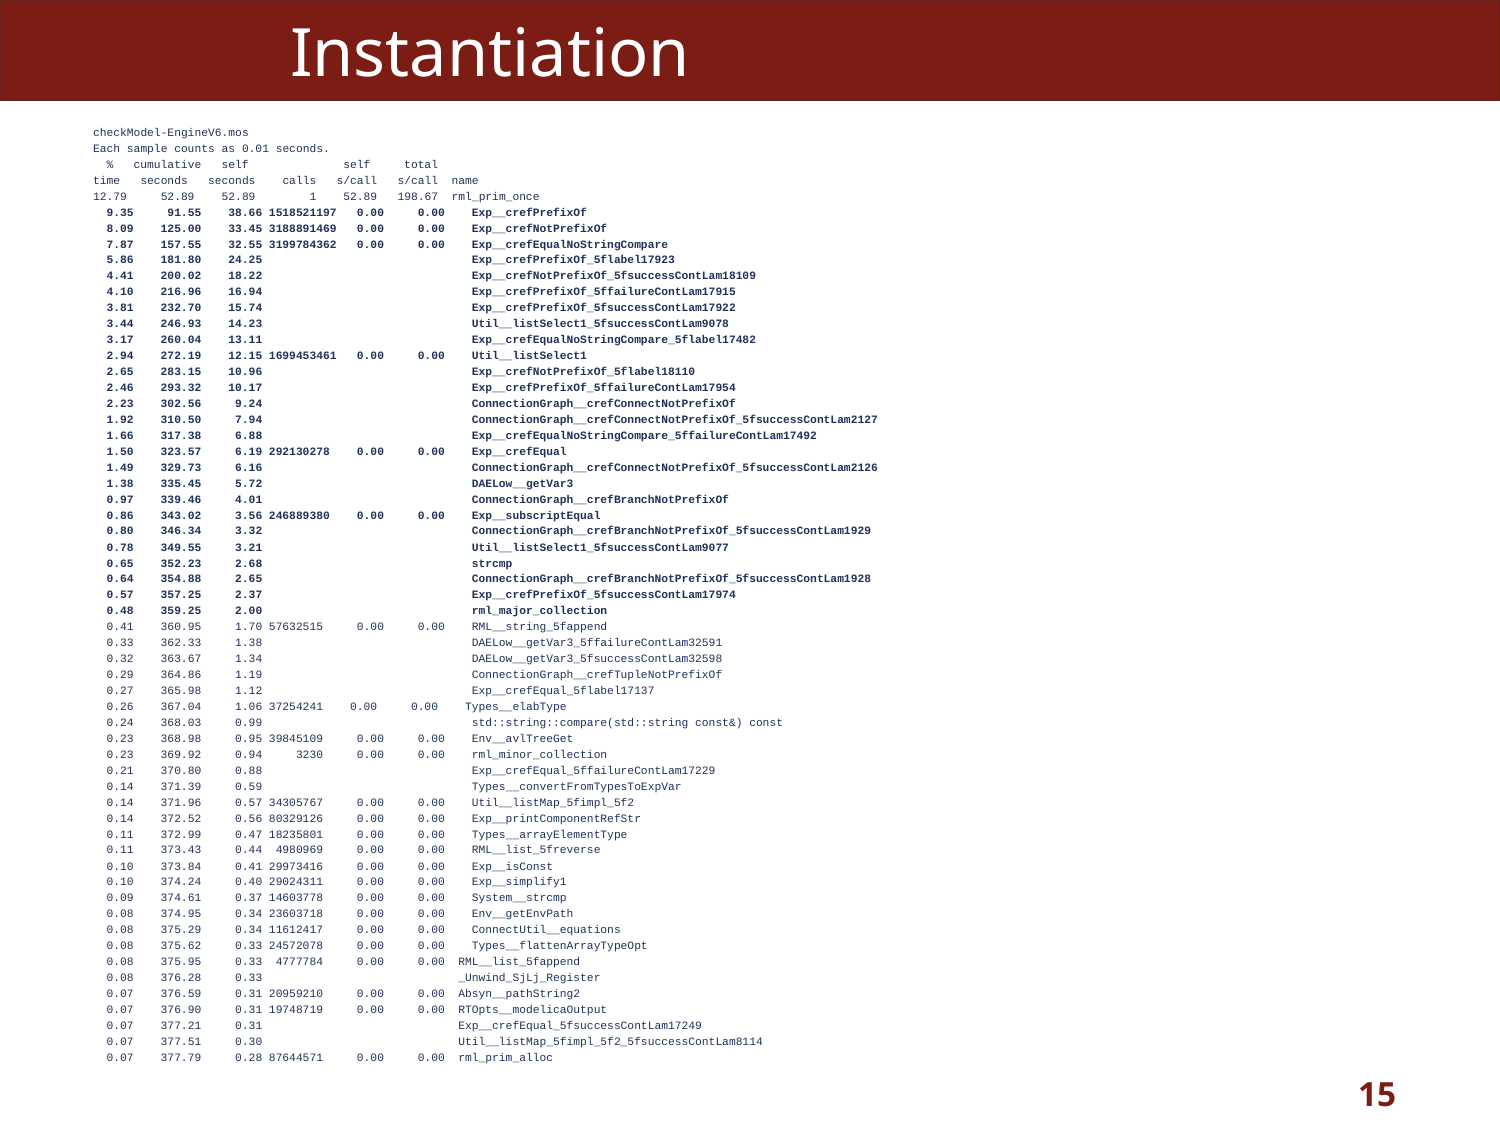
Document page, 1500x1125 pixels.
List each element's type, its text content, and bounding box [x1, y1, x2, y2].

title Instantiation [275, 0, 1500, 100]
text_box 15 [1342, 1065, 1493, 1116]
list checkModel-EngineV6.mos Each sample counts as 0.01 seconds. % cumulative self self total time seconds seconds calls s/call s/call name 12.79 52.89 52.89 1 52.89 198.67 rml_prim_once 9.35 91.55 38.66 1518521197 0.00 0.00 Exp__crefPrefixOf 8.09 125.00 33.45 3188891469 0.00 0.00 Exp__crefNotPrefixOf 7.87 157.55 32.55 3199784362 0.00 0.00 Exp__crefEqualNoStringCompare 5.86 181.80 24.25 Exp__crefPrefixOf_5flabel17923 4.41 200.02 18.22 Exp__crefNotPrefixOf_5fsuccessContLam18109 4.10 216.96 16.94 Exp__crefPrefixOf_5ffailureContLam17915 3.81 232.70 15.74 Exp__crefPrefixOf_5fsuccessContLam17922 3.44 246.93 14.23 Util__listSelect1_5fsuccessContLam9078 3.17 260.04 13.11 Exp__crefEqualNoStringCompare_5flabel17482 2.94 272.19 12.15 1699453461 0.00 0.00 Util__listSelect1 2.65 283.15 10.96 Exp__crefNotPrefixOf_5flabel18110 2.46 293.32 10.17 Exp__crefPrefixOf_5ffailureContLam17954 2.23 302.56 9.24 ConnectionGraph__crefConnectNotPrefixOf 1.92 310.50 7.94 ConnectionGraph__crefConnectNotPrefixOf_5fsuccessContLam2127 1.66 317.38 6.88 Exp__crefEqualNoStringCompare_5ffailureContLam17492 1.50 323.57 6.19 292130278 0.00 0.00 Exp__crefEqual 1.49 329.73 6.16 ConnectionGraph__crefConnectNotPrefixOf_5fsuccessContLam2126 1.38 335.45 5.72 DAELow__getVar3 0.97 339.46 4.01 ConnectionGraph__crefBranchNotPrefixOf 0.86 343.02 3.56 246889380 0.00 0.00 Exp__subscriptEqual 0.80 346.34 3.32 ConnectionGraph__crefBranchNotPrefixOf_5fsuccessContLam1929 0.78 349.55 3.21 Util__listSelect1_5fsuccessContLam9077 0.65 352.23 2.68 strcmp 0.64 354.88 2.65 ConnectionGraph__crefBranchNotPrefixOf_5fsuccessContLam1928 0.57 357.25 2.37 Exp__crefPrefixOf_5fsuccessContLam17974 0.48 359.25 2.00 rml_major_collection 0.41 360.95 1.70 57632515 0.00 0.00 RML__string_5fappend 0.33 362.33 1.38 DAELow__getVar3_5ffailureContLam32591 0.32 363.67 1.34 DAELow__getVar3_5fsuccessContLam32598 0.29 364.86 1.19 ConnectionGraph__crefTupleNotPrefixOf 0.27 365.98 1.12 Exp__crefEqual_5flabel17137 0.26 367.04 1.06 37254241 0.00 0.00 Types__elabType 0.24 368.03 0.99 std::string::compare(std::string const&) const 0.23 368.98 0.95 39845109 0.00 0.00 Env__avlTreeGet 0.23 369.92 0.94 3230 0.00 0.00 rml_minor_collection 0.21 370.80 0.88 Exp__crefEqual_5ffailureContLam17229 0.14 371.39 0.59 Types__convertFromTypesToExpVar 0.14 371.96 0.57 34305767 0.00 0.00 Util__listMap_5fimpl_5f2 0.14 372.52 0.56 80329126 0.00 0.00 Exp__printComponentRefStr 0.11 372.99 0.47 18235801 0.00 0.00 Types__arrayElementType 0.11 373.43 0.44 4980969 0.00 0.00 RML__list_5freverse 0.10 373.84 0.41 29973416 0.00 0.00 Exp__isConst 0.10 374.24 0.40 29024311 0.00 0.00 Exp__simplify1 0.09 374.61 0.37 14603778 0.00 0.00 System__strcmp 0.08 374.95 0.34 23603718 0.00 0.00 Env__getEnvPath 0.08 375.29 0.34 11612417 0.00 0.00 ConnectUtil__equations 0.08 375.62 0.33 24572078 0.00 0.00 Types__flattenArrayTypeOpt 0.08 375.95 0.33 4777784 0.00 0.00 RML__list_5fappend 0.08 376.28 0.33 _Unwind_SjLj_Register 0.07 376.59 0.31 20959210 0.00 0.00 Absyn__pathString2 0.07 376.90 0.31 19748719 0.00 0.00 RTOpts__modelicaOutput 0.07 377.21 0.31 Exp__crefEqual_5fsuccessContLam17249 0.07 377.51 0.30 Util__listMap_5fimpl_5f2_5fsuccessContLam8114 0.07 377.79 0.28 87644571 0.00 0.00 rml_prim_alloc [50, 101, 1451, 1075]
